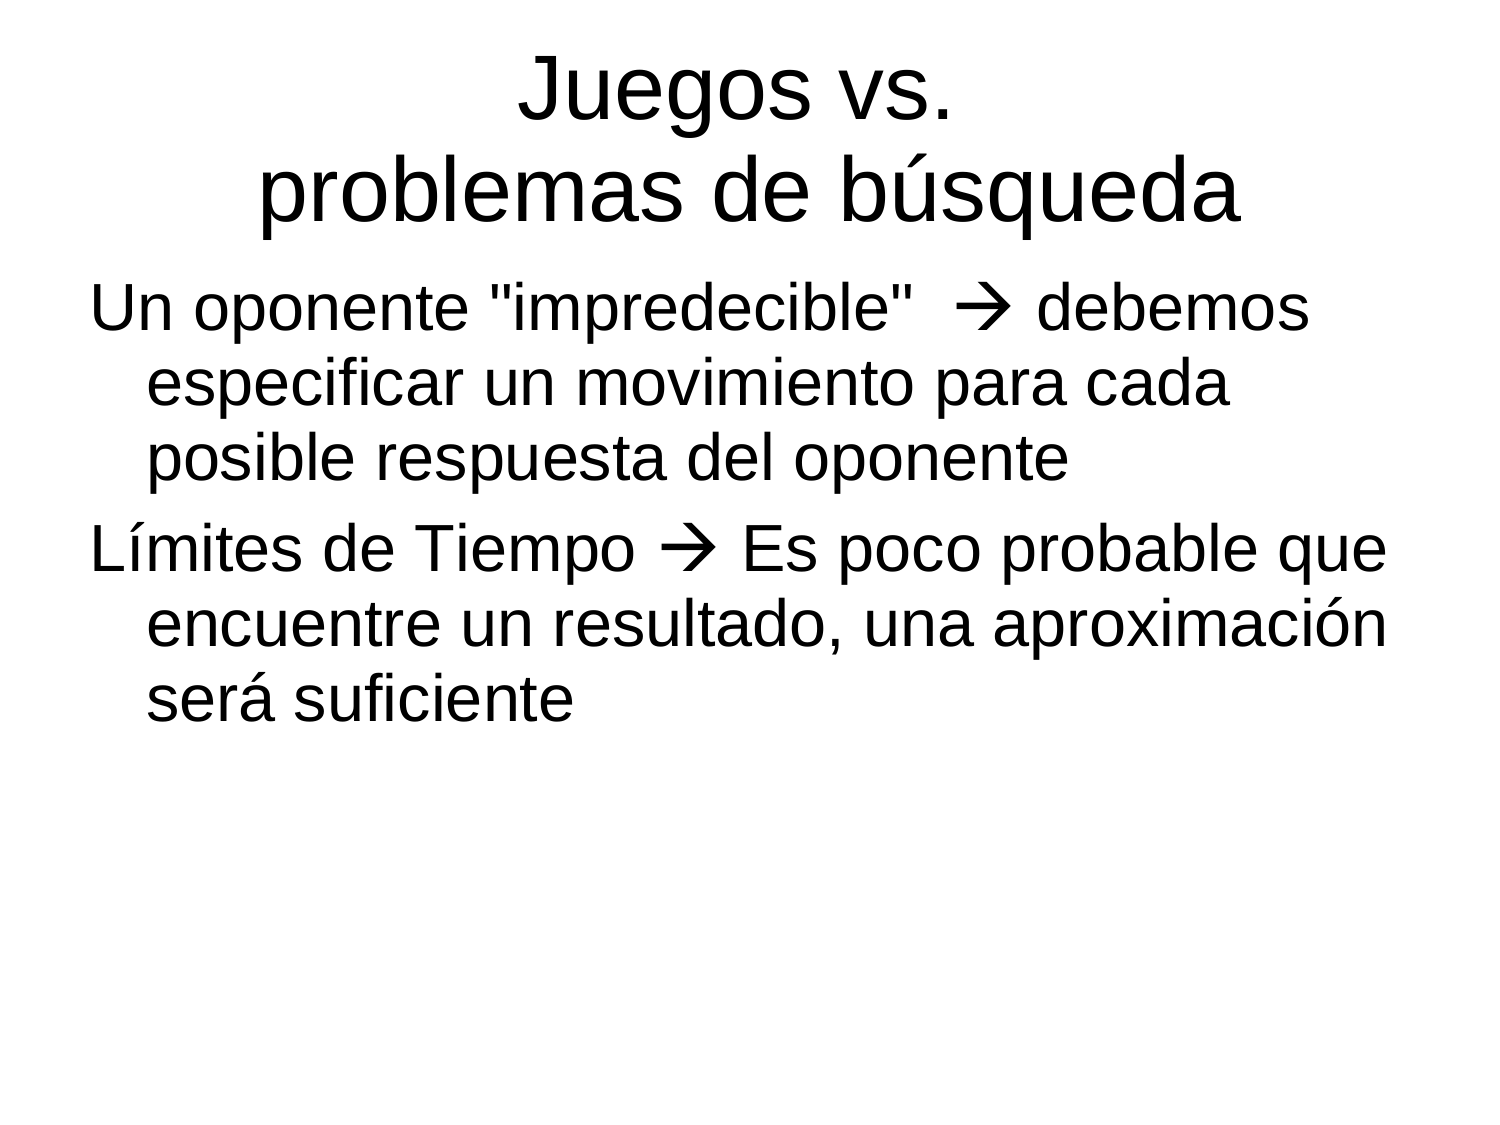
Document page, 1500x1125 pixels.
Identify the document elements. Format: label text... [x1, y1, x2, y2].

title Juegos vs. problemas de búsqueda [75, 24, 1426, 254]
list Un oponente "impredecible"  debemos especificar un movimiento para cada posible respuesta del oponente Límites de Tiempo  Es poco probable que encuentre un resultado, una aproximación será suficiente [75, 262, 1426, 1006]
